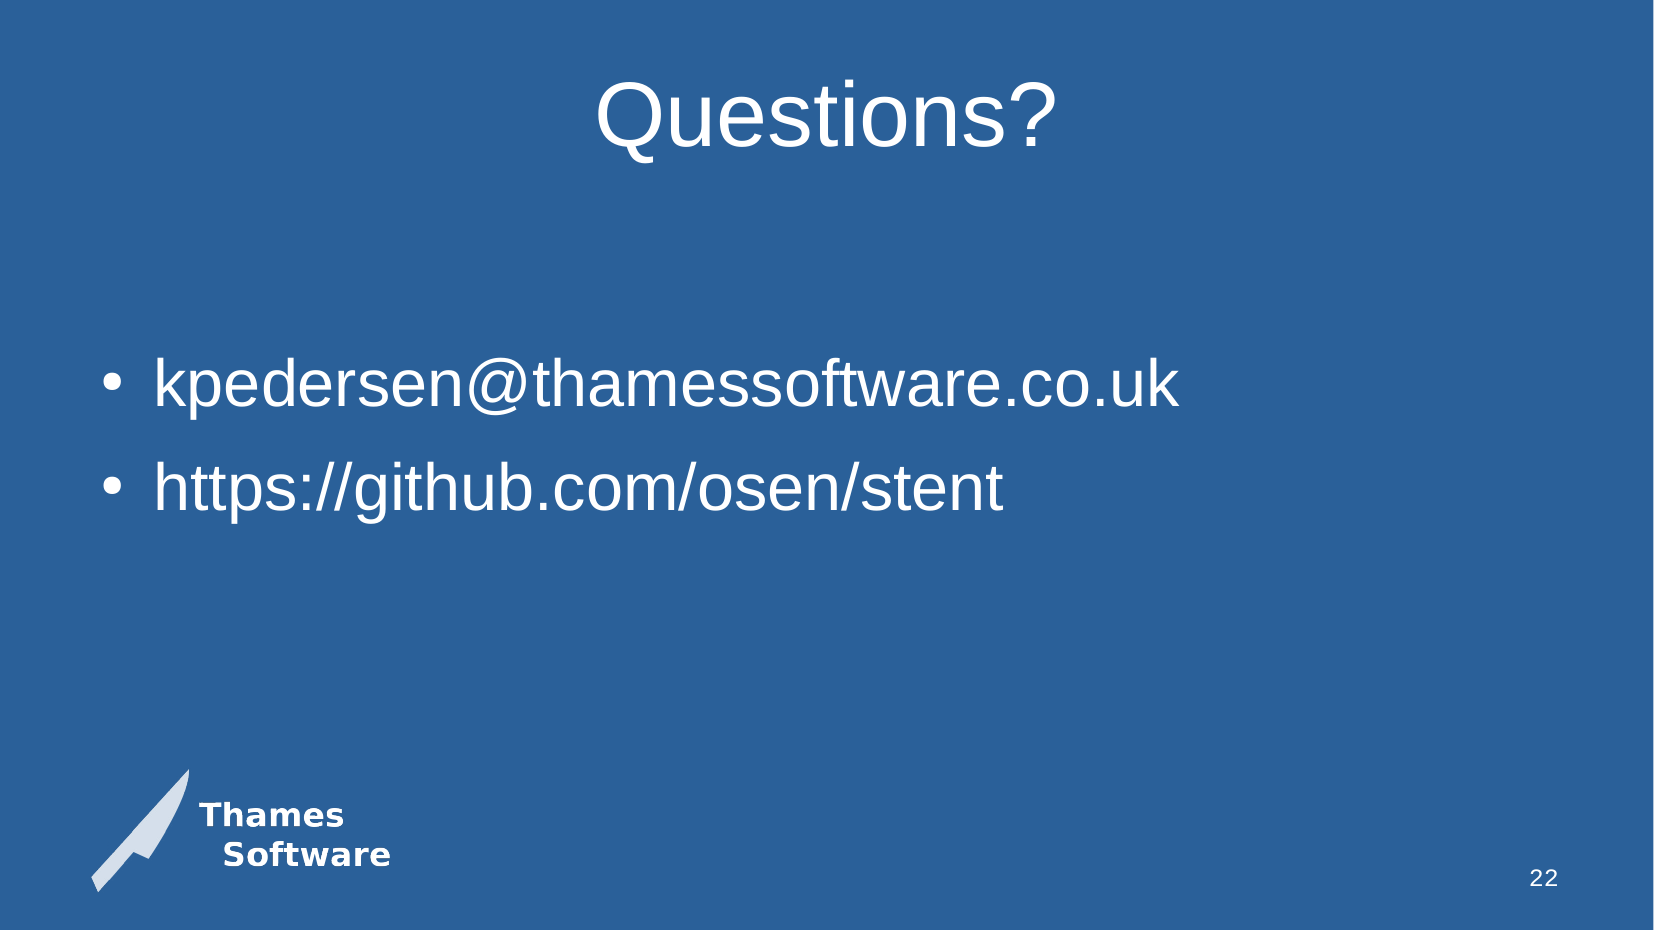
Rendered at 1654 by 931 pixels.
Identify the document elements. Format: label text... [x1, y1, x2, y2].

title Questions? [82, 37, 1571, 193]
list kpedersen@thamessoftware.co.uk https://github.com/osen/stent [82, 217, 1571, 758]
picture [82, 758, 421, 907]
